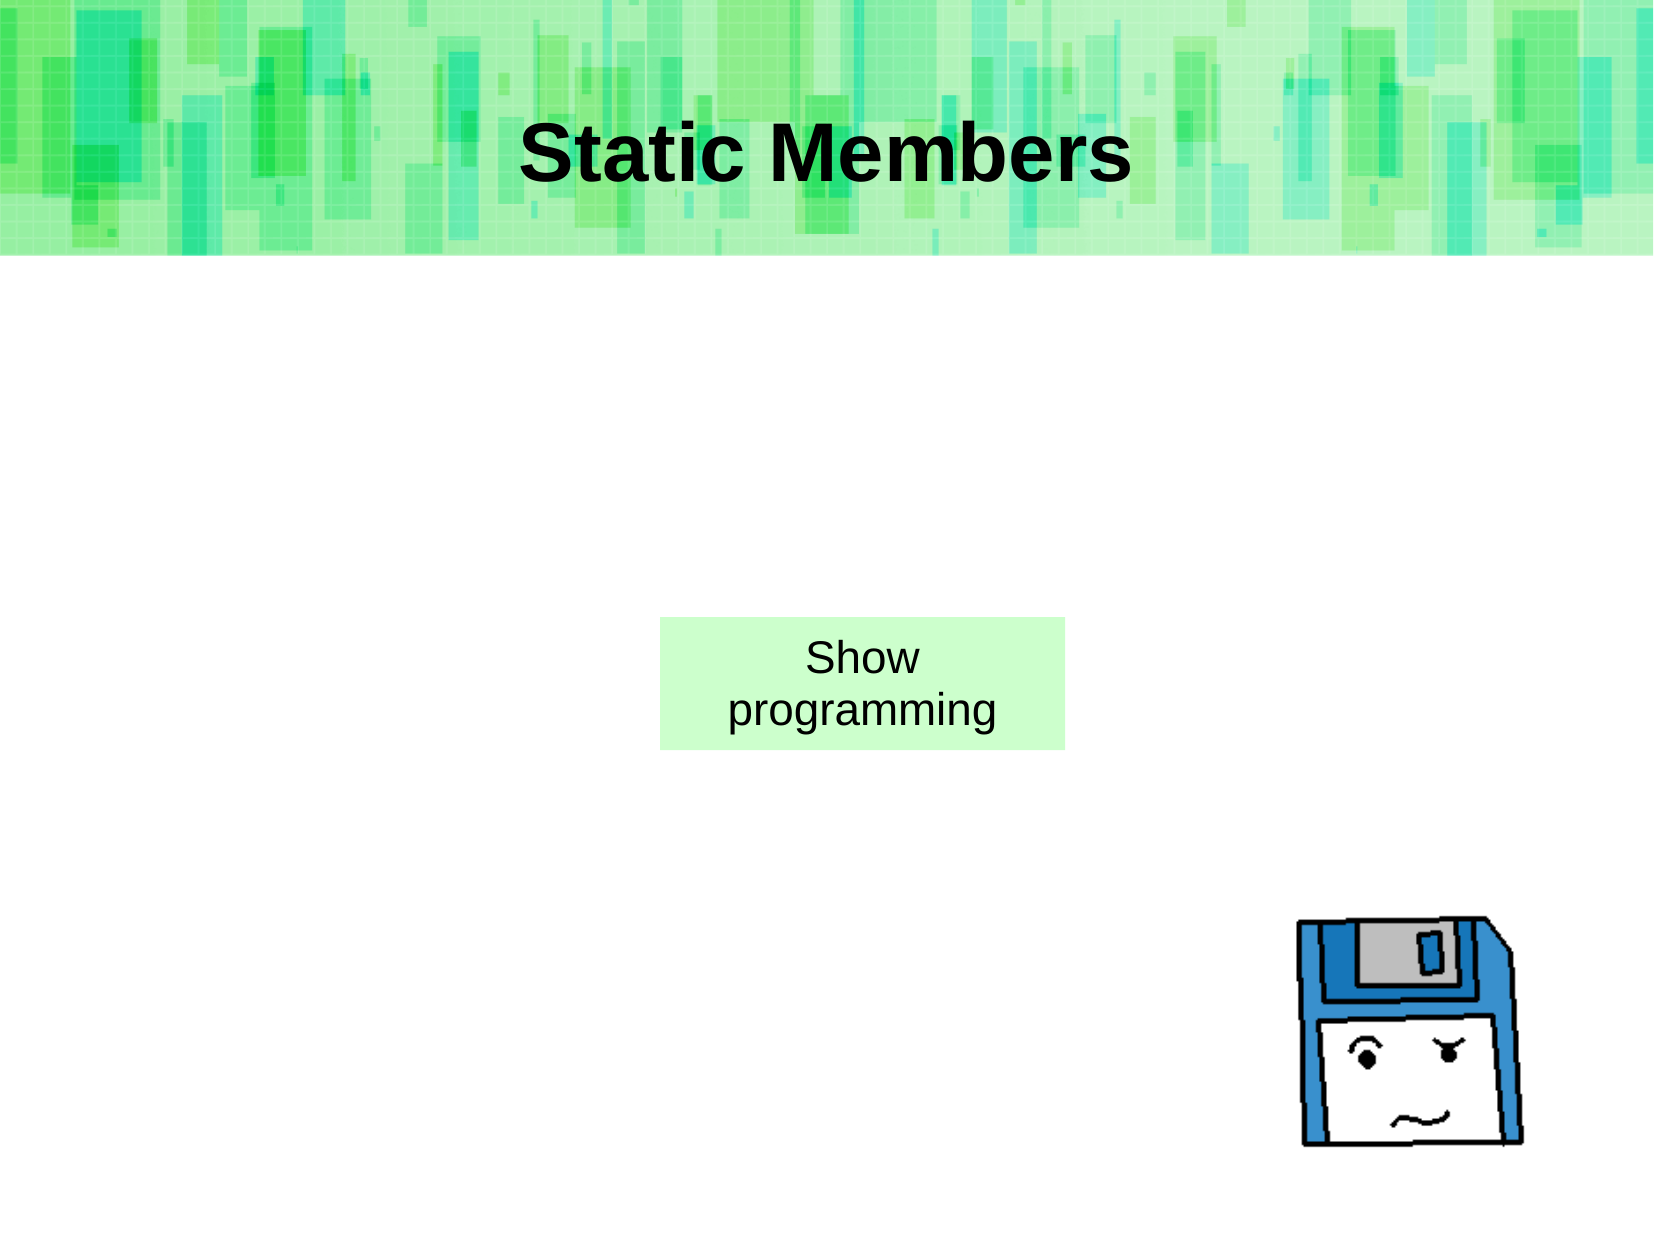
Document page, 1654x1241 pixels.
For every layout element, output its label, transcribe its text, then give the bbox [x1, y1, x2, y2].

picture [0, 0, 1654, 1241]
title Static Members [82, 49, 1571, 257]
text_box Show programming [660, 617, 1066, 751]
